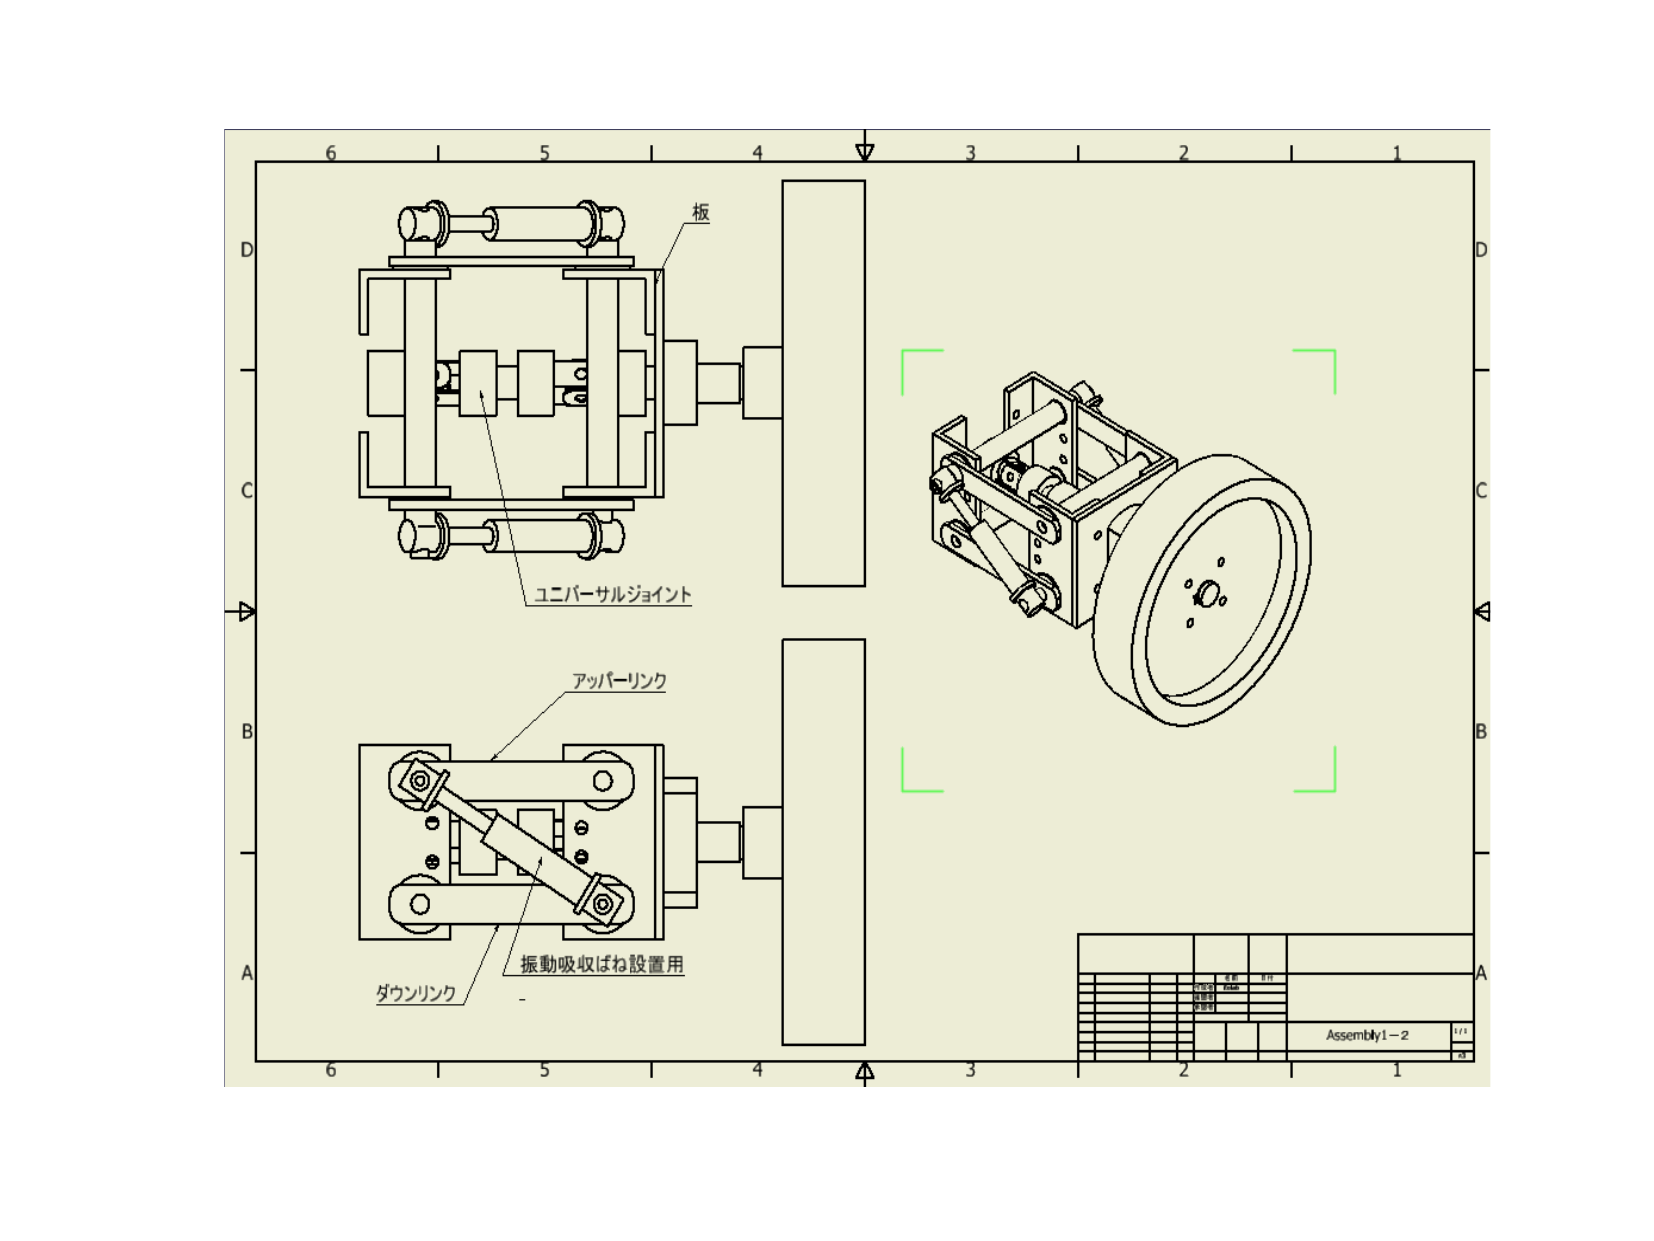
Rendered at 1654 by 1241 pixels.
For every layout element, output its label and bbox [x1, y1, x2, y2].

picture [224, 129, 1491, 1087]
